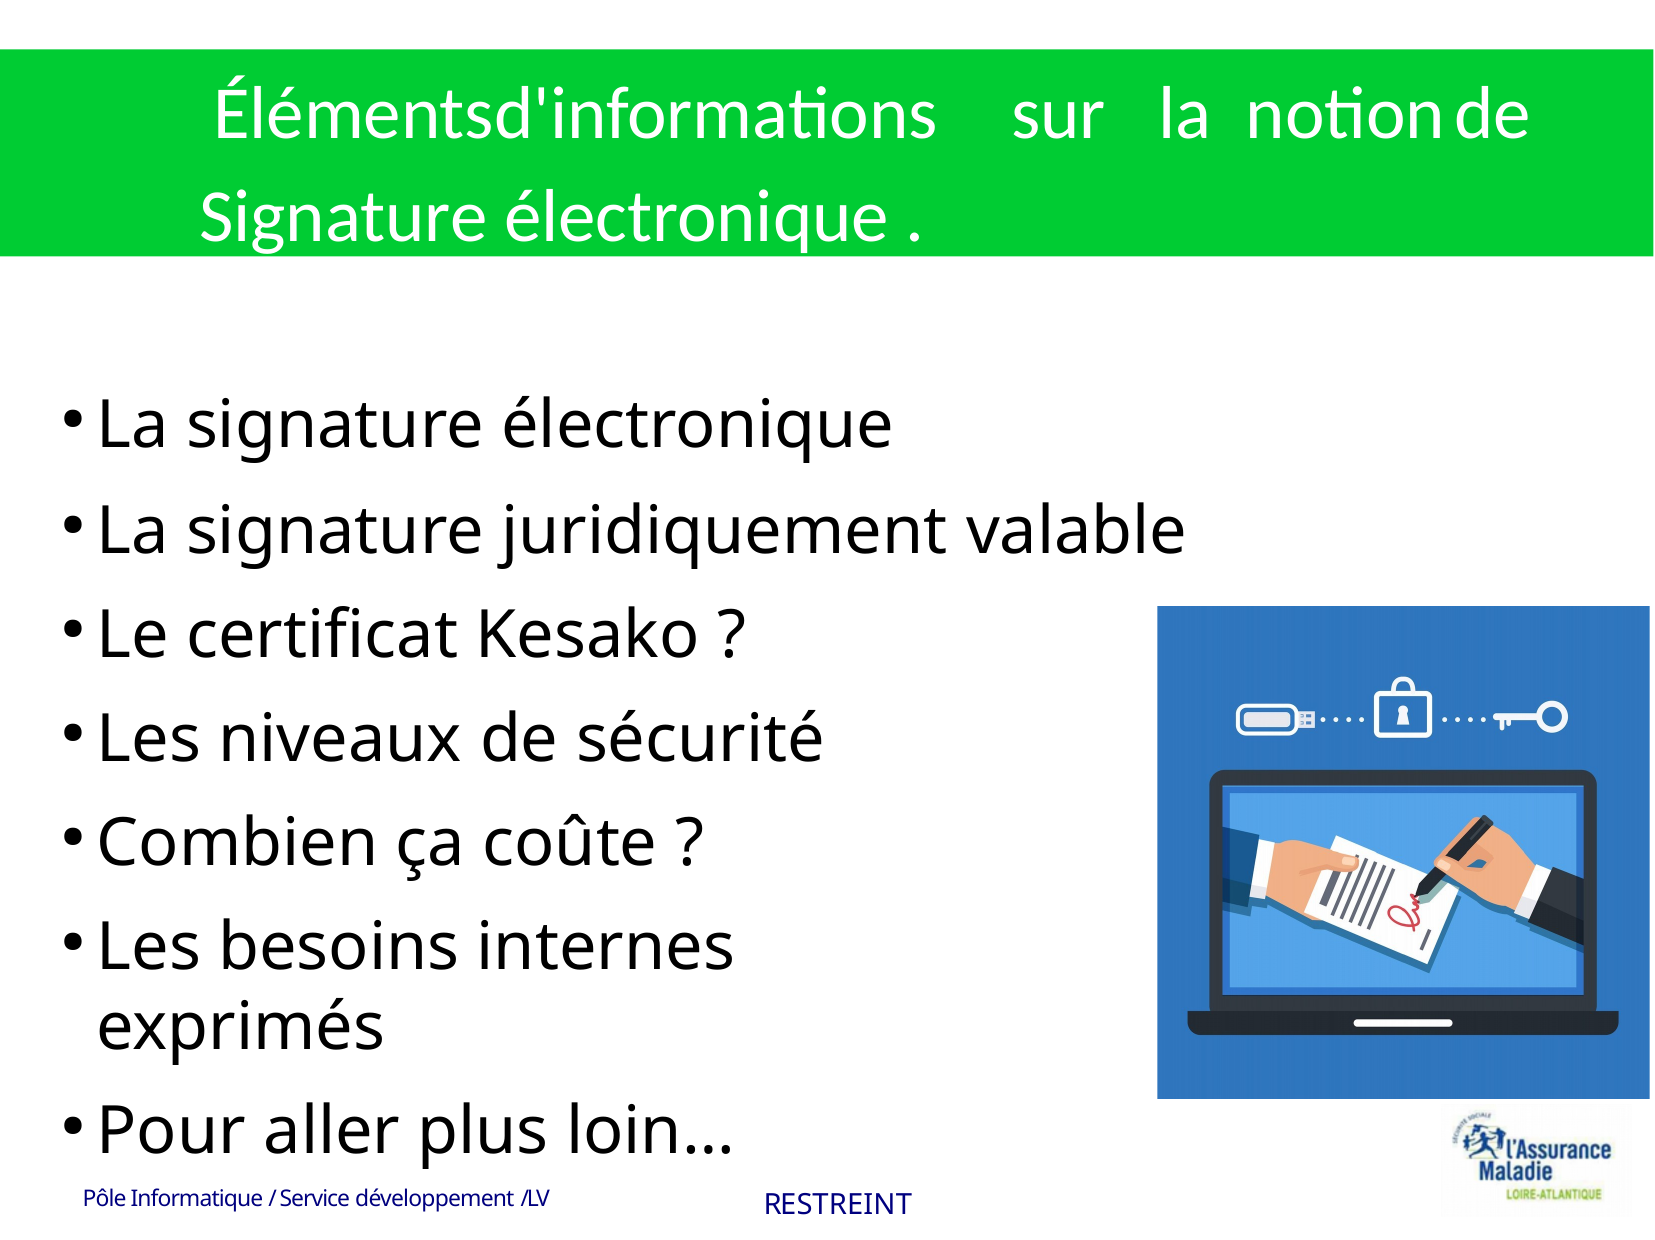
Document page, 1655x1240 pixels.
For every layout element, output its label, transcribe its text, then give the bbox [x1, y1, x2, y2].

title Éléments d'informations sur la notion de Signature électronique . [123, 39, 1595, 272]
text_box La signature électronique La signature juridiquement valable Le certificat Kesako ? Les niveaux de sécurité Combien ça coûte ? Les besoins internes exprimés Pour aller plus loin… [59, 354, 1512, 1240]
slide_number RESTREINT [761, 1185, 1063, 1240]
text_box [1595, 49, 1654, 257]
picture [1512, 1104, 1632, 1217]
text_box [0, 49, 123, 257]
text_box [1157, 606, 1650, 1099]
footer Pôle Informatique / Service développement /LV [80, 1183, 686, 1240]
